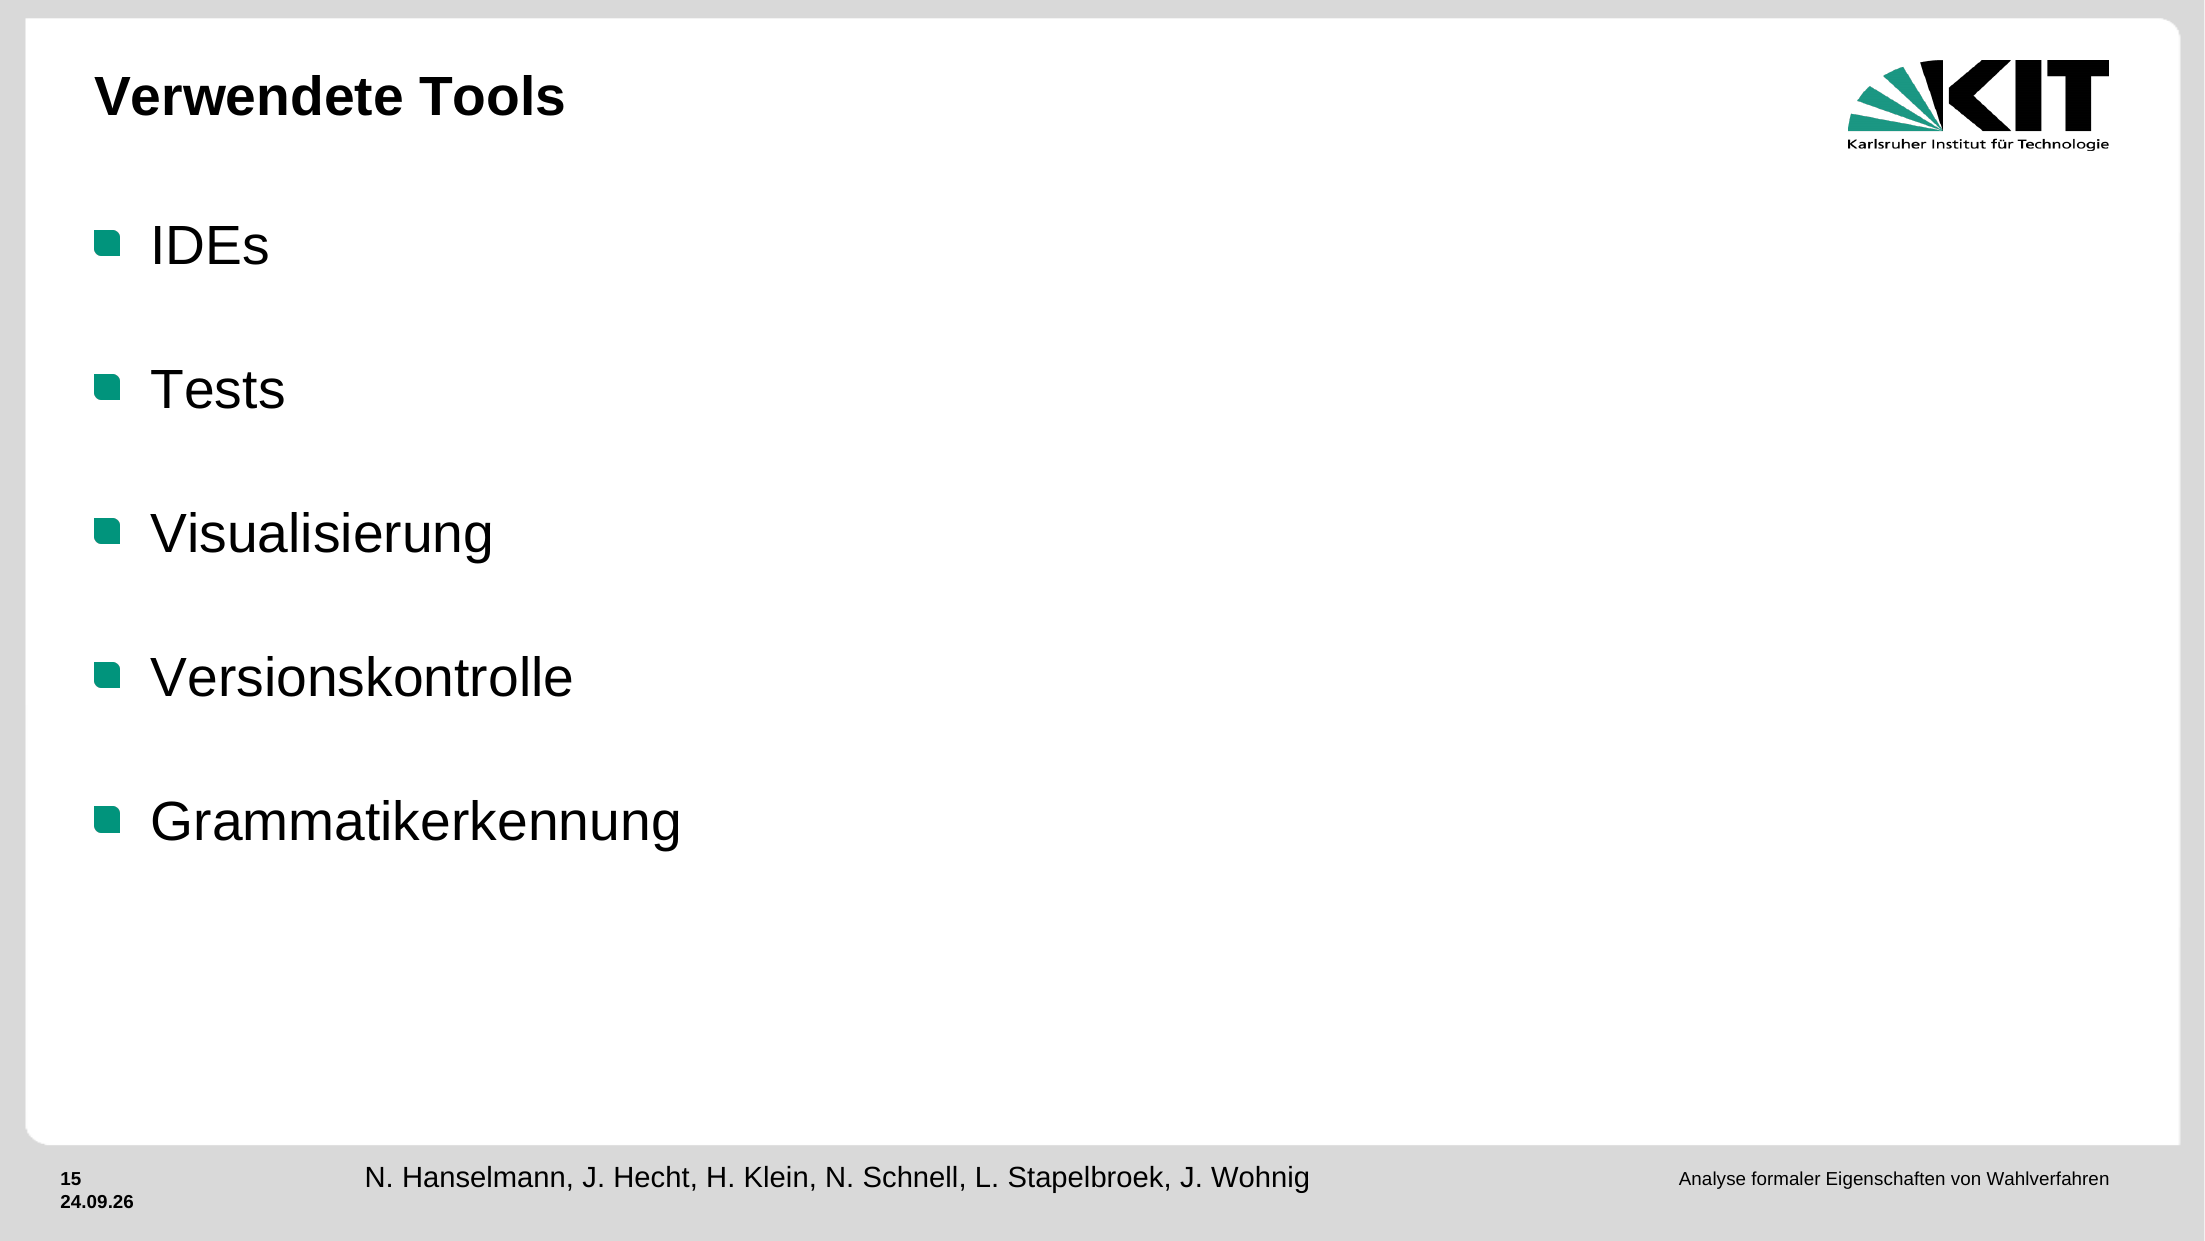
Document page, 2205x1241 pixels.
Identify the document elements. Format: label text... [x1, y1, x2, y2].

list IDEs Tests Visualisierung Versionskontrolle Grammatikerkennung [94, 216, 2084, 1102]
picture [0, 0, 2205, 1241]
title Verwendete Tools [94, 60, 1761, 162]
